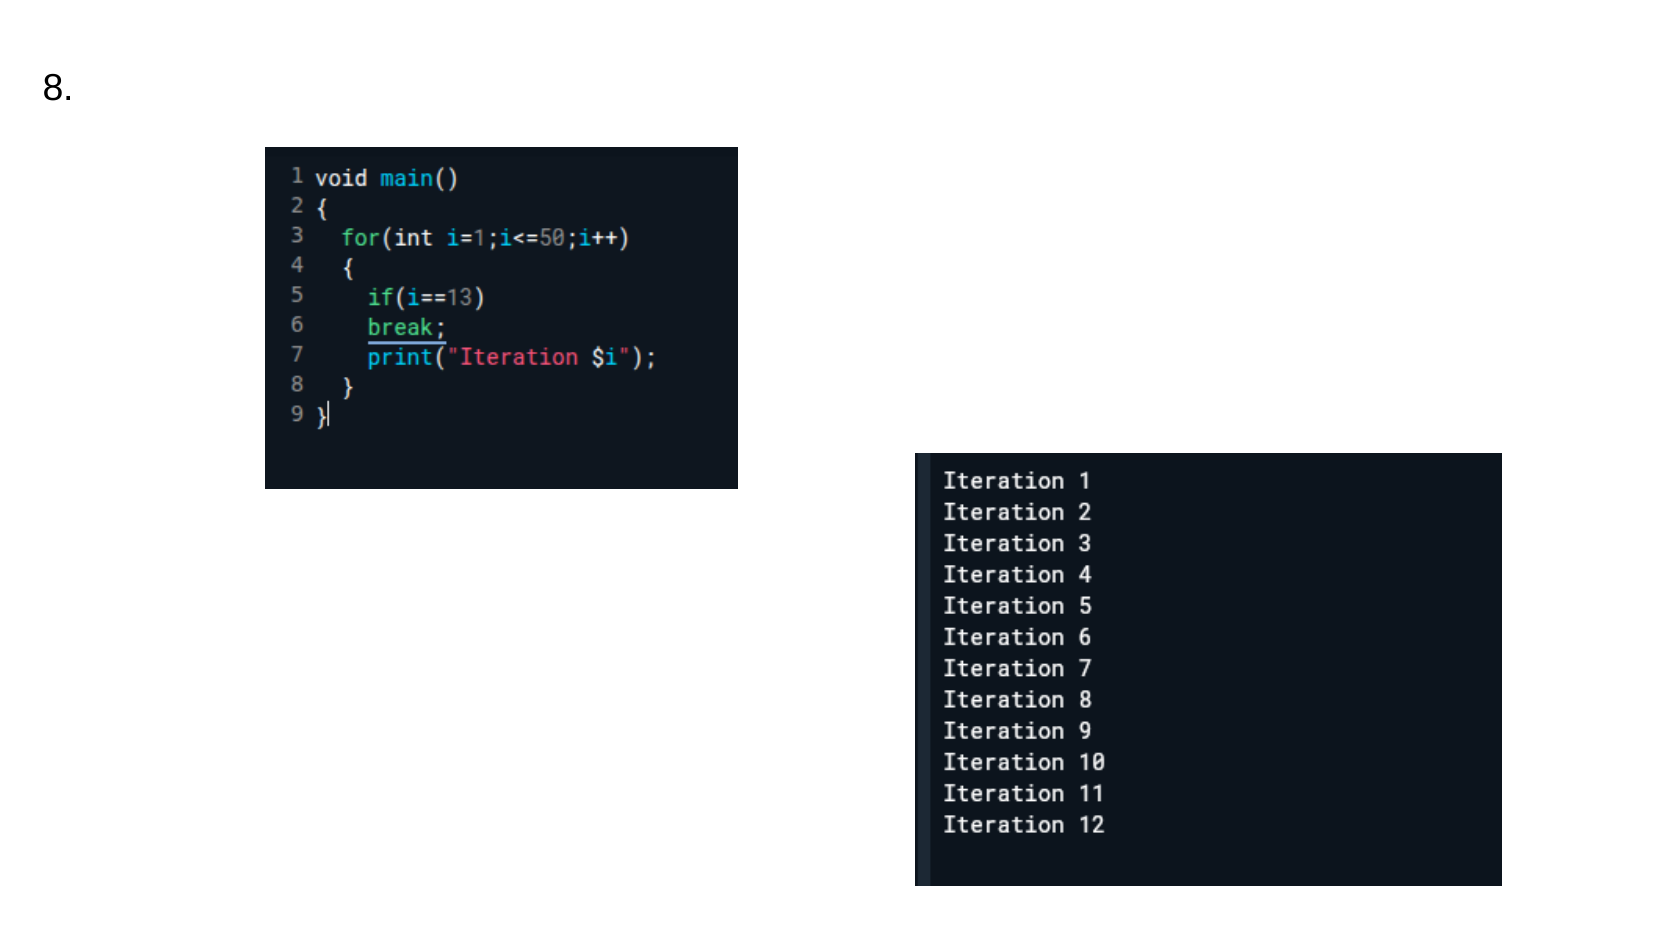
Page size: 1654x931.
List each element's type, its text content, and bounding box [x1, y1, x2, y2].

picture [265, 147, 738, 489]
picture [915, 453, 1502, 886]
text_box 8. [27, 59, 89, 116]
